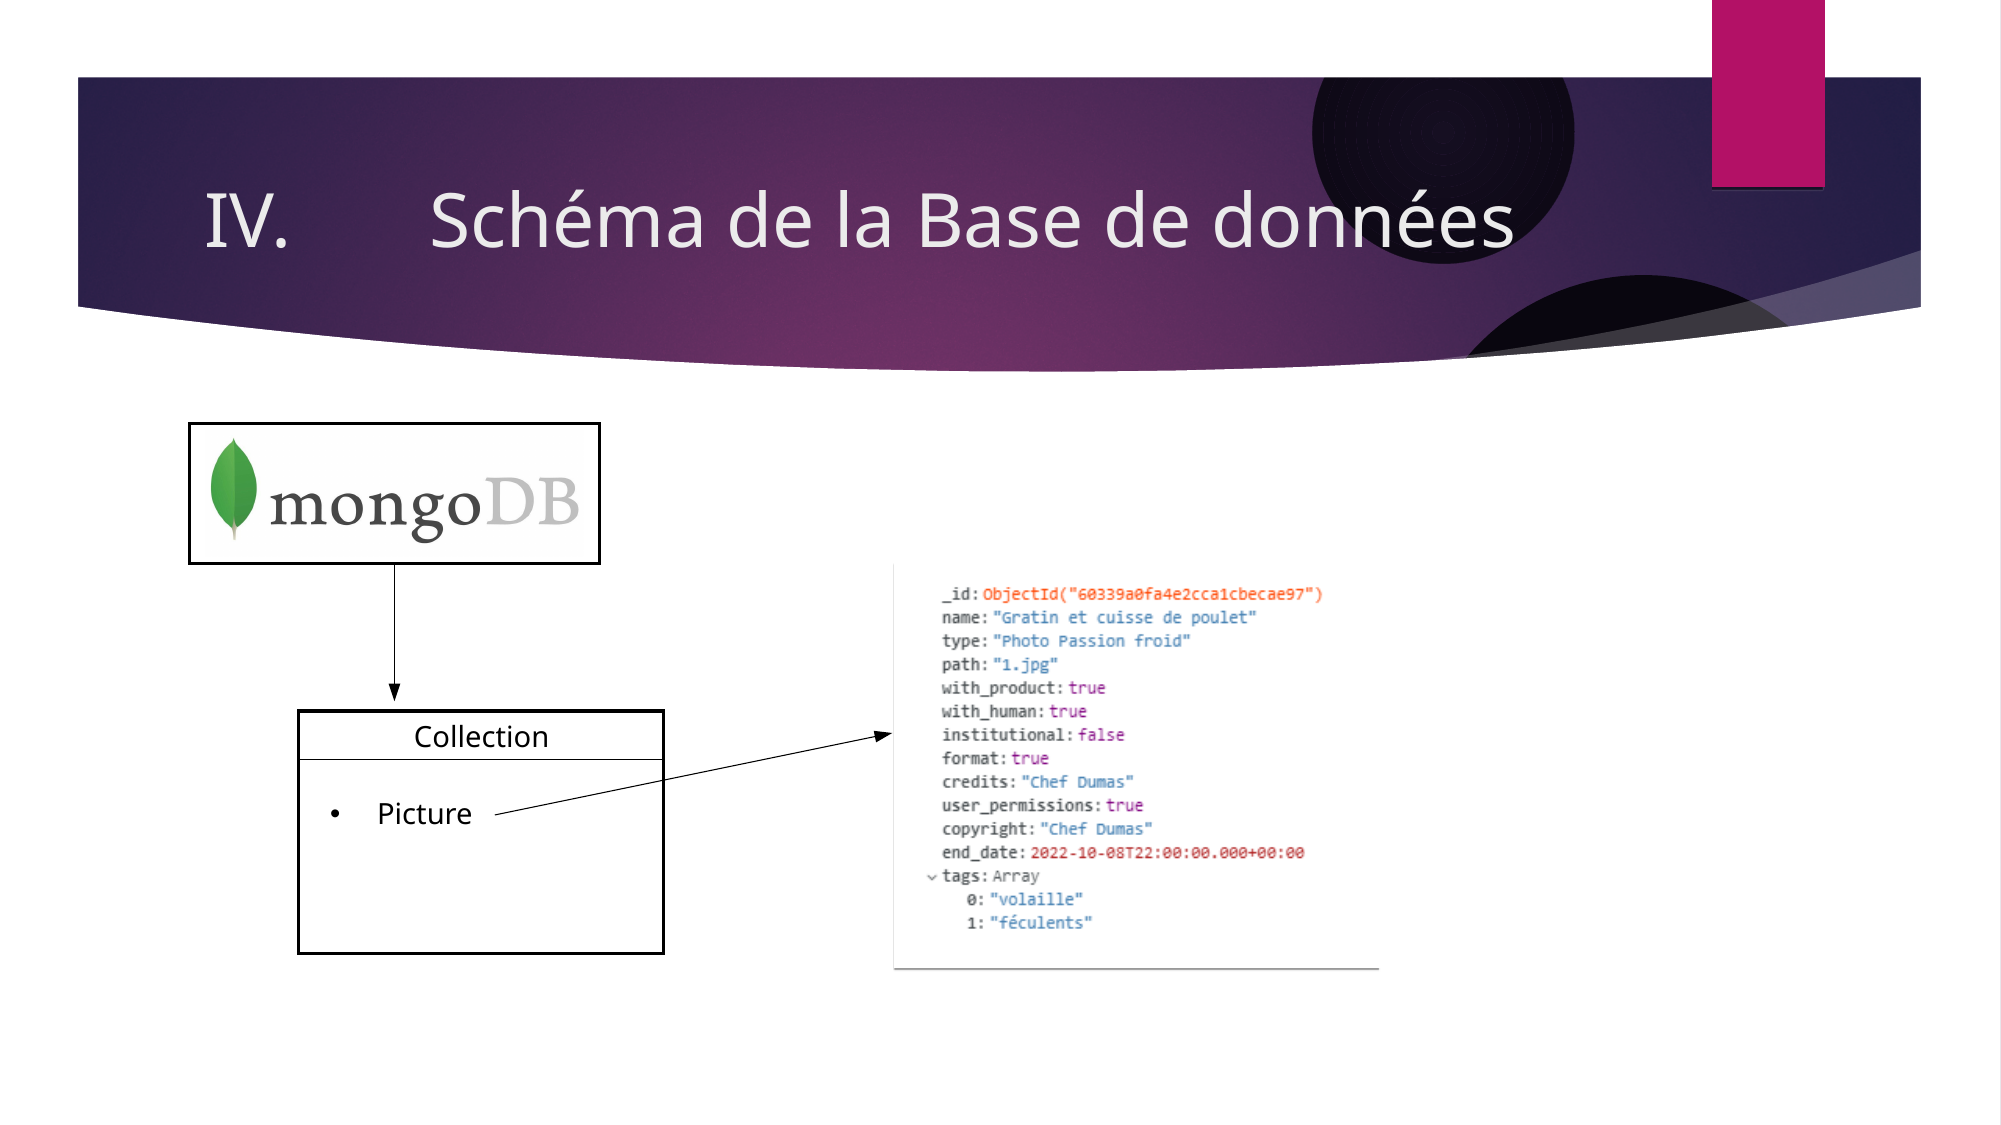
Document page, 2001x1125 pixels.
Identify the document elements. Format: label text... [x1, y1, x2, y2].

picture [908, 575, 1366, 954]
picture [205, 430, 584, 557]
text_box Picture [315, 788, 600, 839]
title IV. Schéma de la Base de données [189, 159, 1627, 276]
text_box Collection [315, 711, 649, 762]
